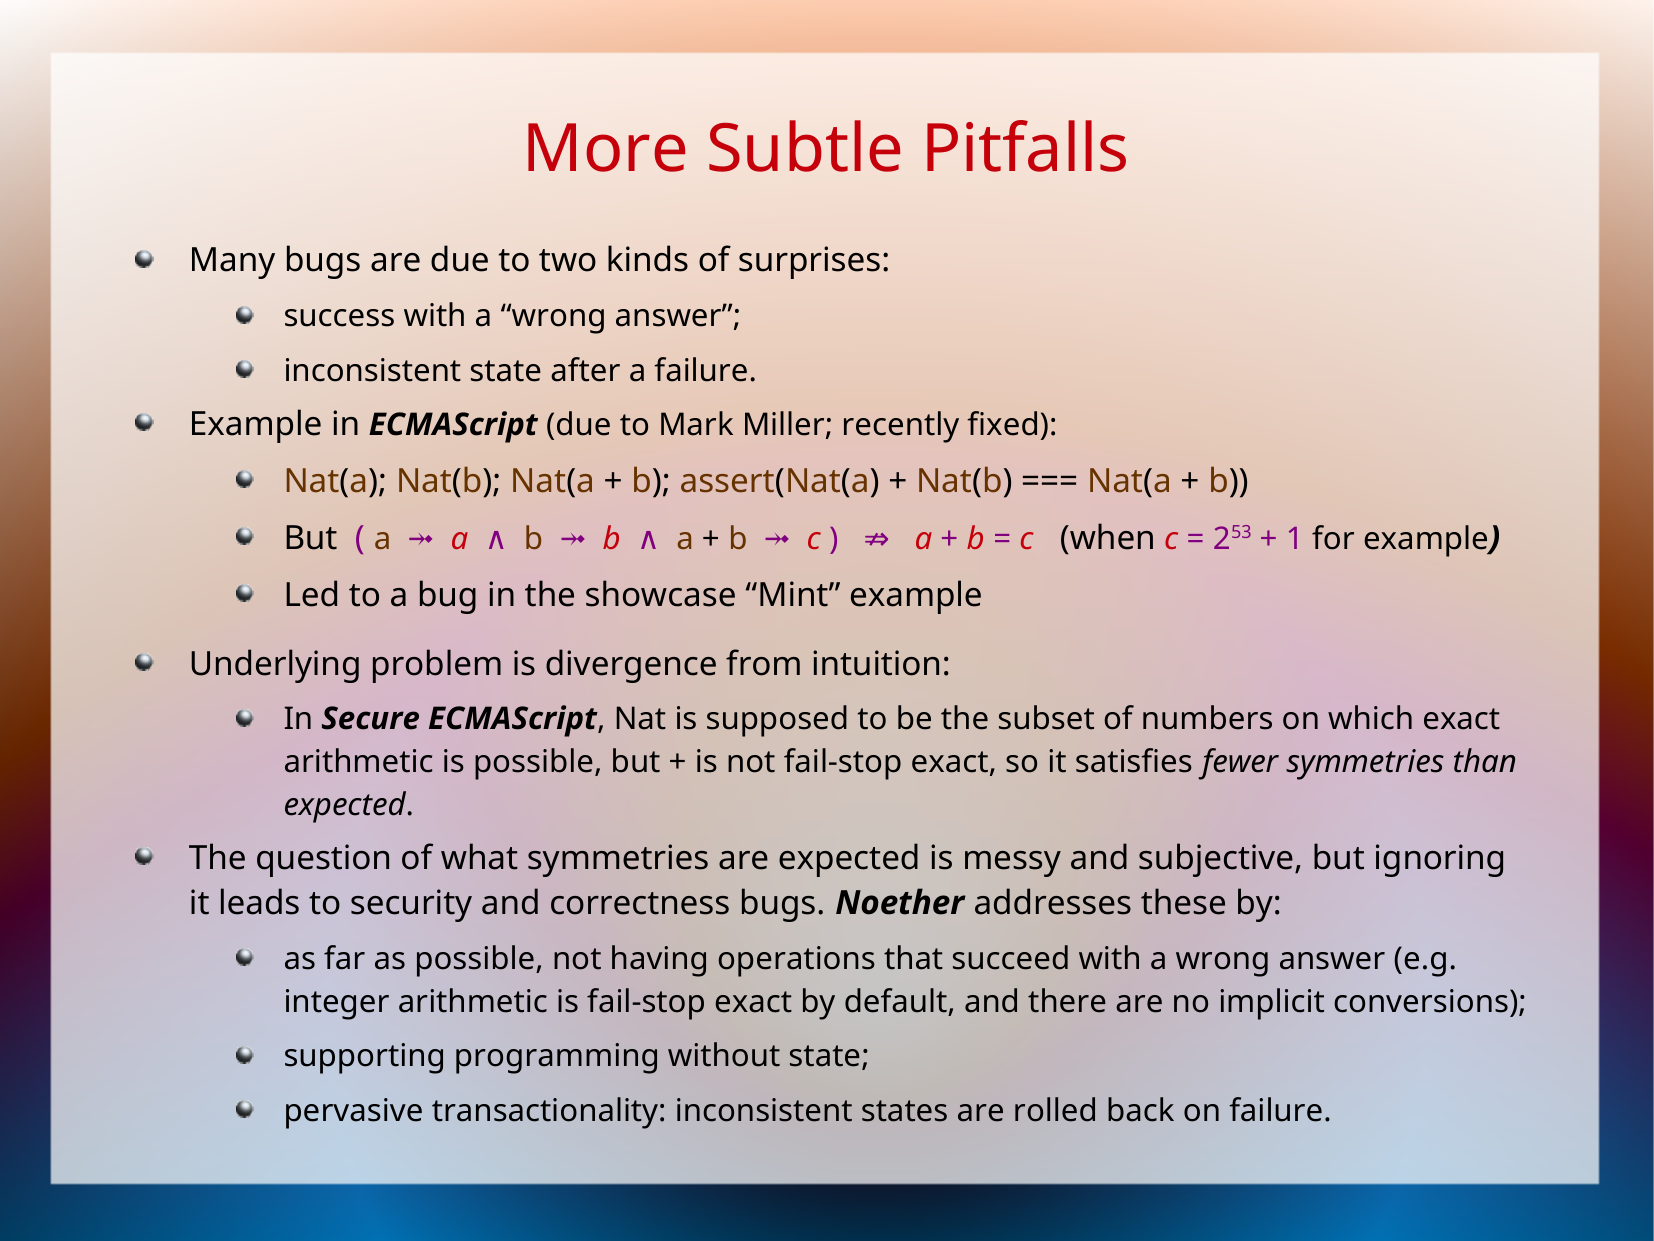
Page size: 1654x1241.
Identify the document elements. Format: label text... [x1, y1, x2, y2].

picture [0, 0, 1654, 1241]
list Many bugs are due to two kinds of surprises: success with a “wrong answer”; inconsistent state after a failure. Example in ECMAScript (due to Mark Miller; recently fixed): Nat(a); Nat(b); Nat(a + b); assert(Nat(a) + Nat(b) === Nat(a + b)) But ( a ⤞ a ∧ b ⤞ b ∧ a + b ⤞ c ) ⇏ a + b = c (when c = 253 + 1 for example) Led to a bug in the showcase “Mint” example Underlying problem is divergence from intuition: In Secure ECMAScript, Nat is supposed to be the subset of numbers on which exact arithmetic is possible, but + is not fail-stop exact, so it satisfies fewer symmetries than expected. The question of what symmetries are expected is messy and subjective, but ignoring it leads to security and correctness bugs. Noether addresses these by: as far as possible, not having operations that succeed with a wrong answer (e.g. integer arithmetic is fail-stop exact by default, and there are no implicit conversions); supporting programming without state; pervasive transactionality: inconsistent states are rolled back on failure. [118, 236, 1536, 1103]
title More Subtle Pitfalls [82, 55, 1571, 237]
